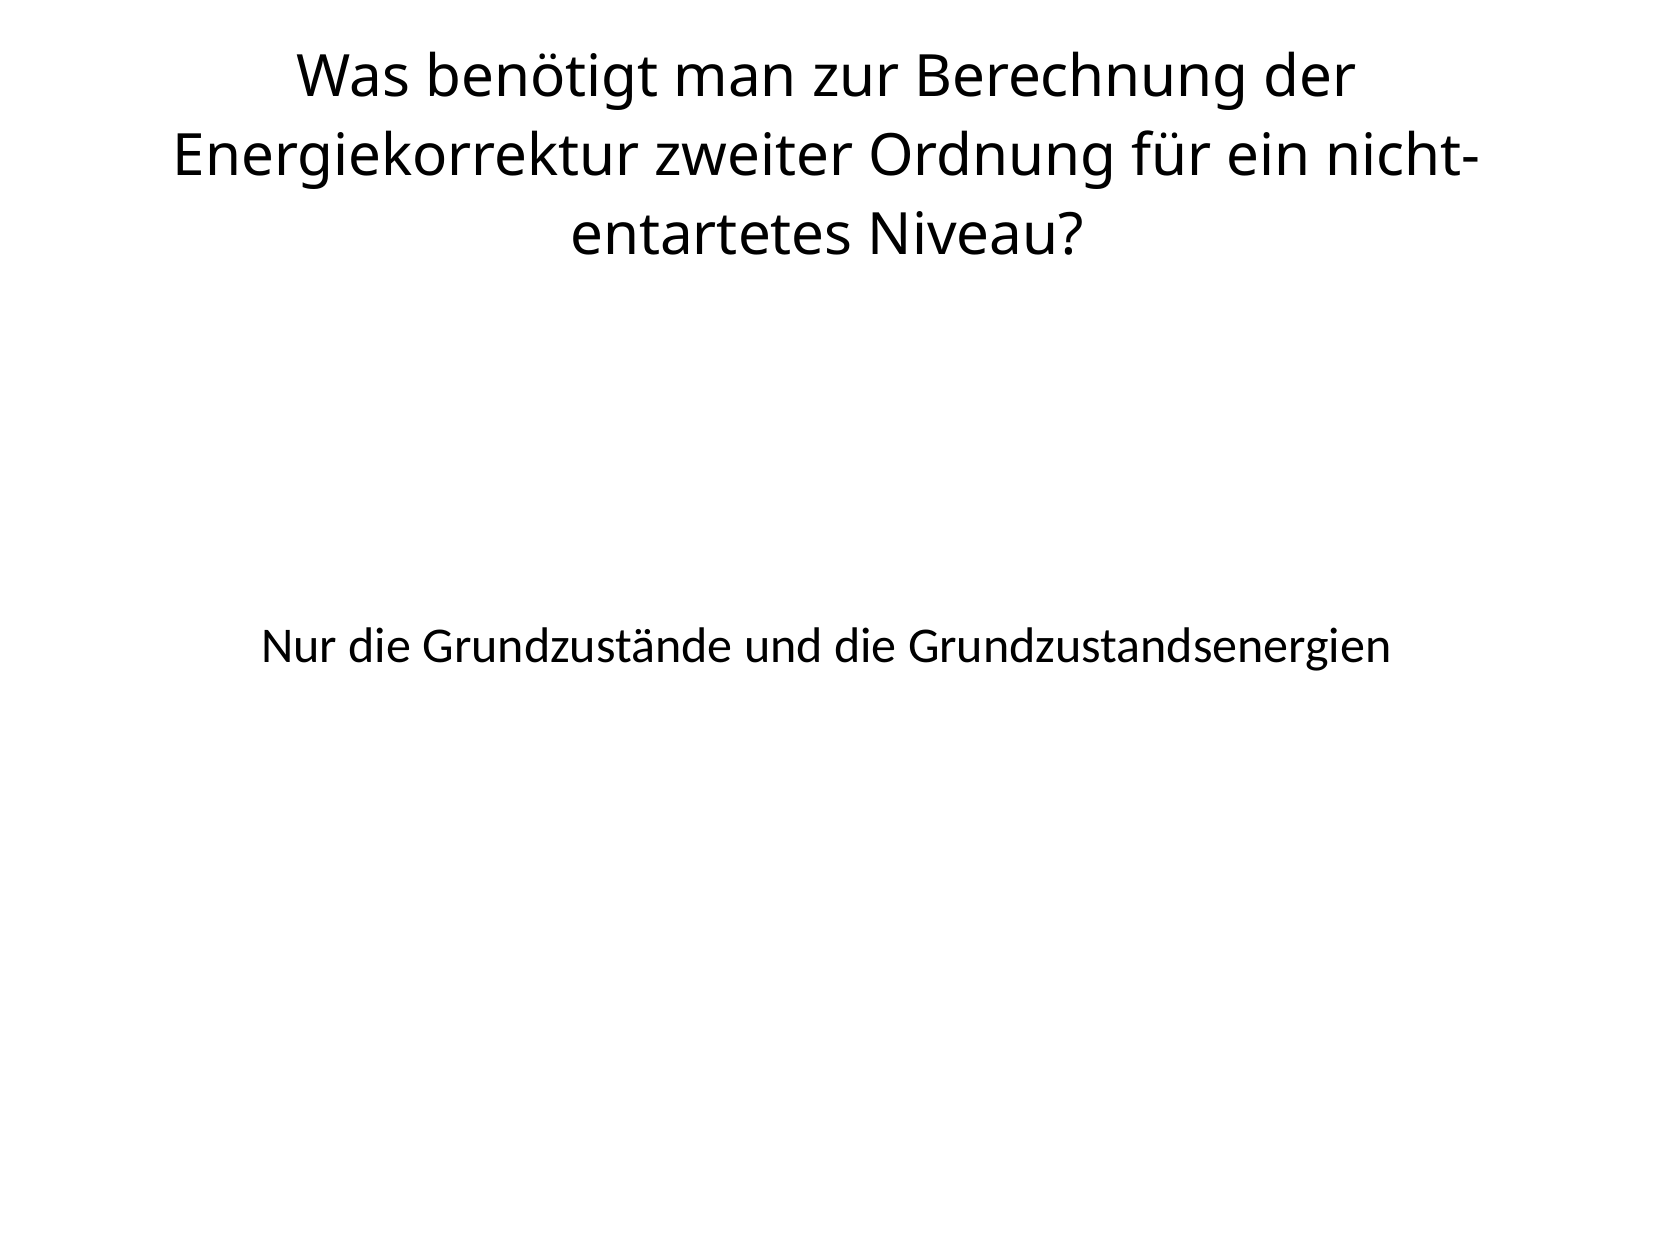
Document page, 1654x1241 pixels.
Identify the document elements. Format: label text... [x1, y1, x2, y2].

title Was benötigt man zur Berechnung der Energiekorrektur zweiter Ordnung für ein nicht-entartetes Niveau? [82, 49, 1571, 257]
subtitle Nur die Grundzustände und die Grundzustandsenergien [82, 290, 1571, 1010]
